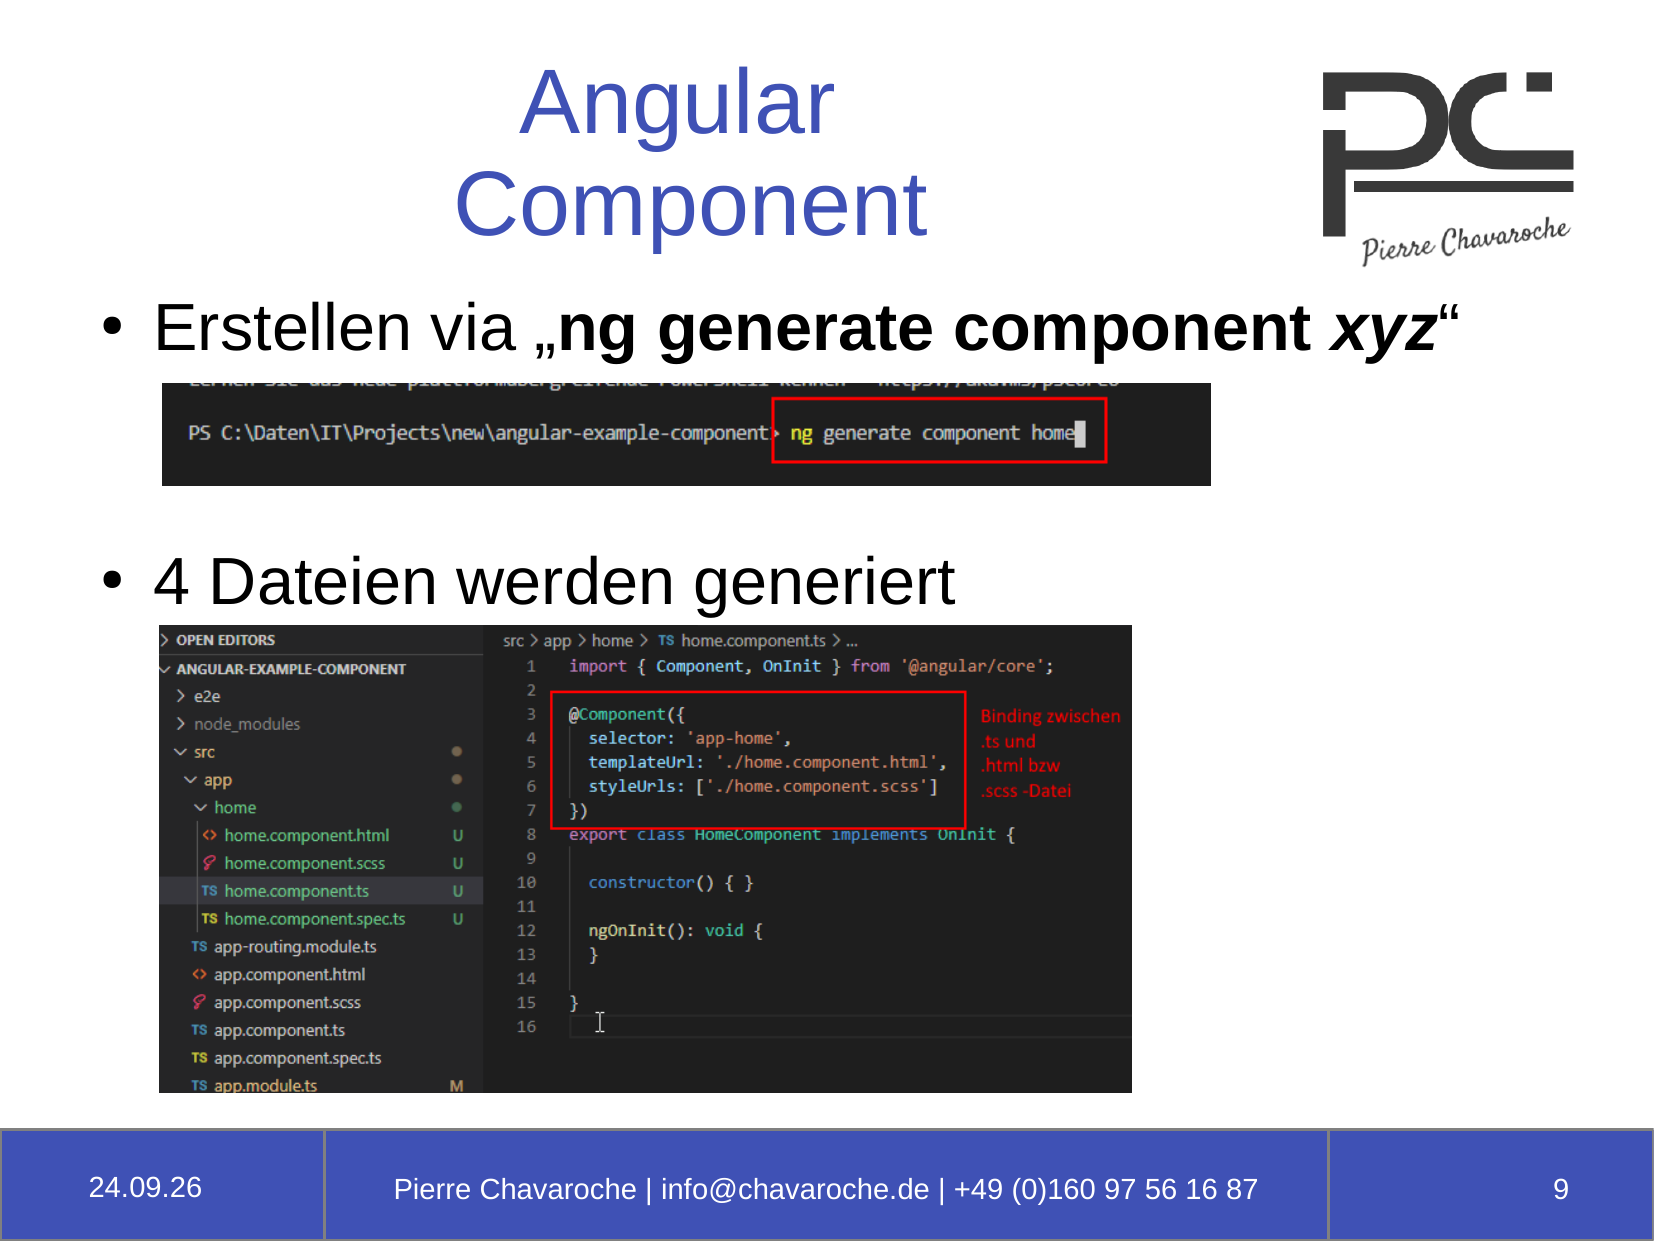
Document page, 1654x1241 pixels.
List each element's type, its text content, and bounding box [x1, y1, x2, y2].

list Erstellen via „ng generate component xyz“ 4 Dateien werden generiert [82, 290, 1571, 1109]
title Angular Component [82, 49, 1300, 257]
picture [1307, 29, 1589, 311]
picture [162, 383, 1211, 486]
picture [159, 625, 1132, 1093]
